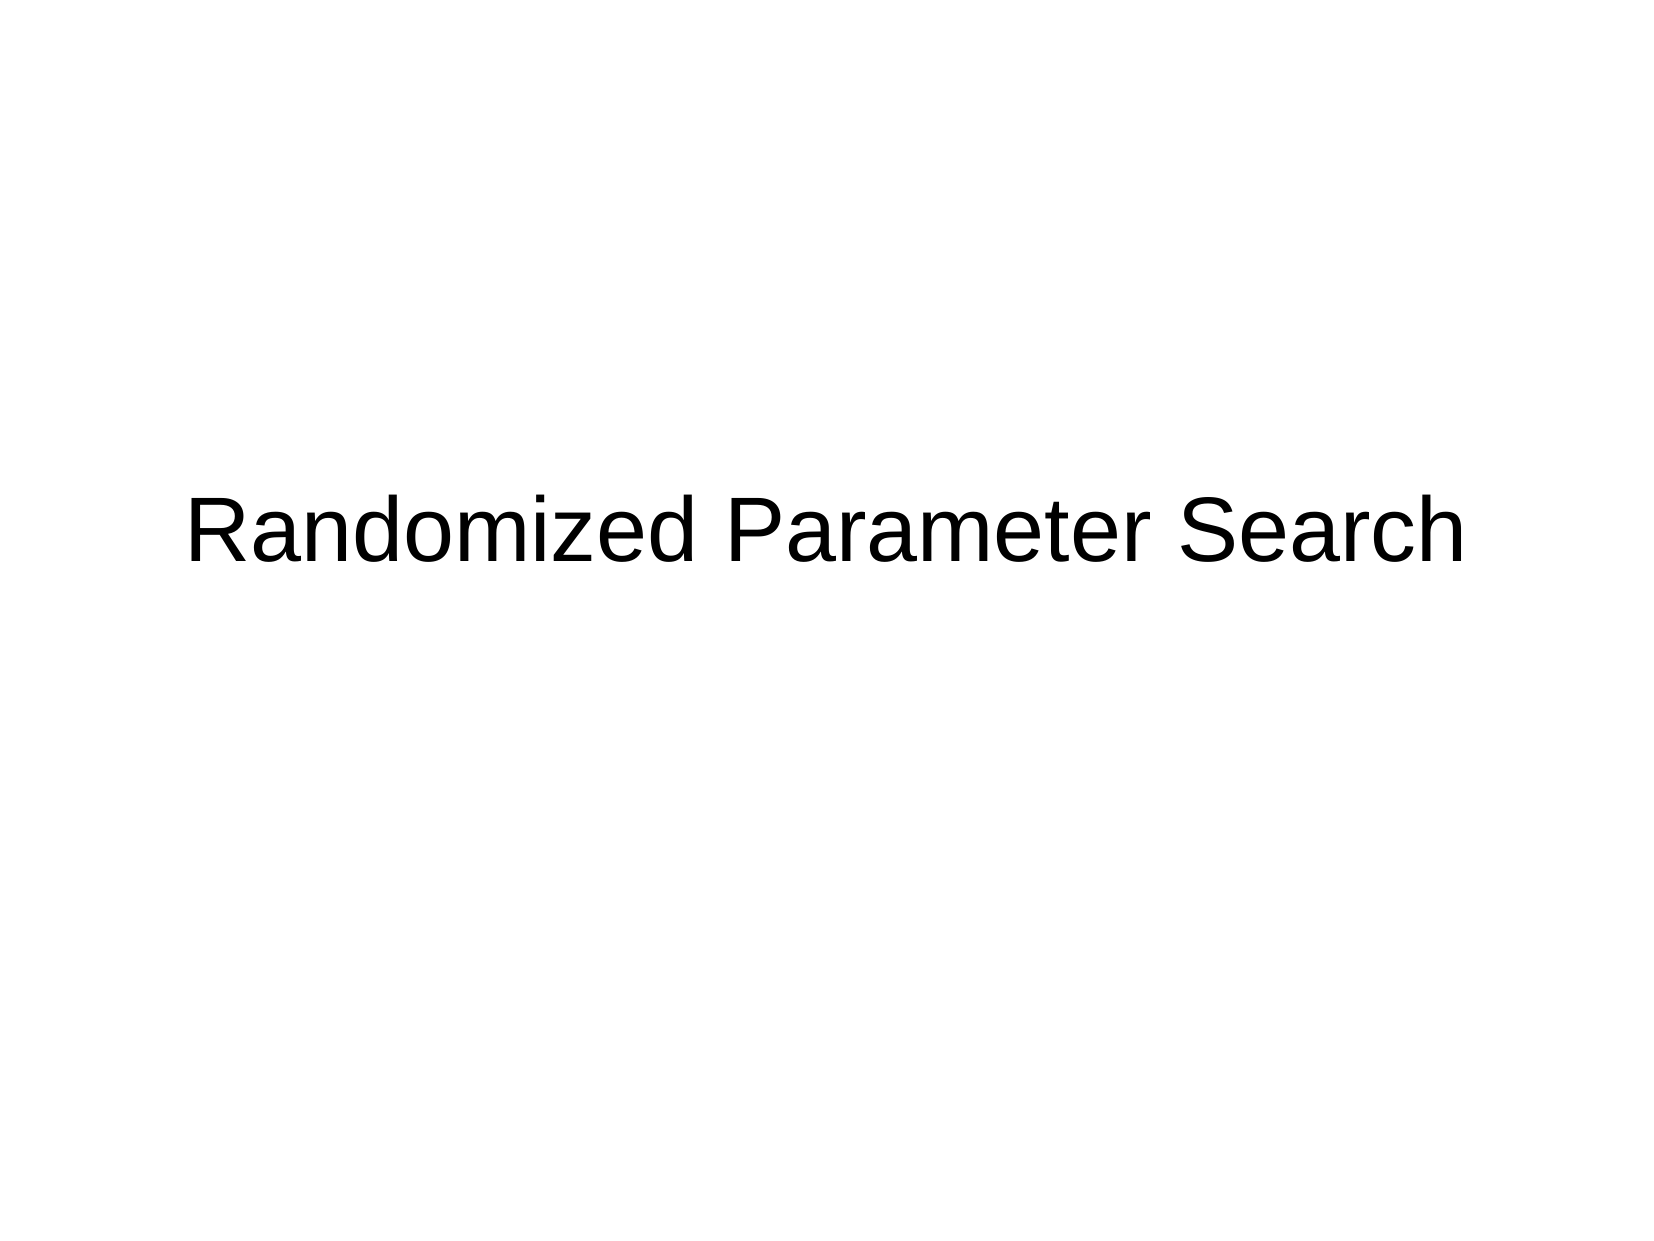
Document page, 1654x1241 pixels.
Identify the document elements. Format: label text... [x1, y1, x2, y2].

subtitle Randomized Parameter Search [82, 49, 1571, 1010]
